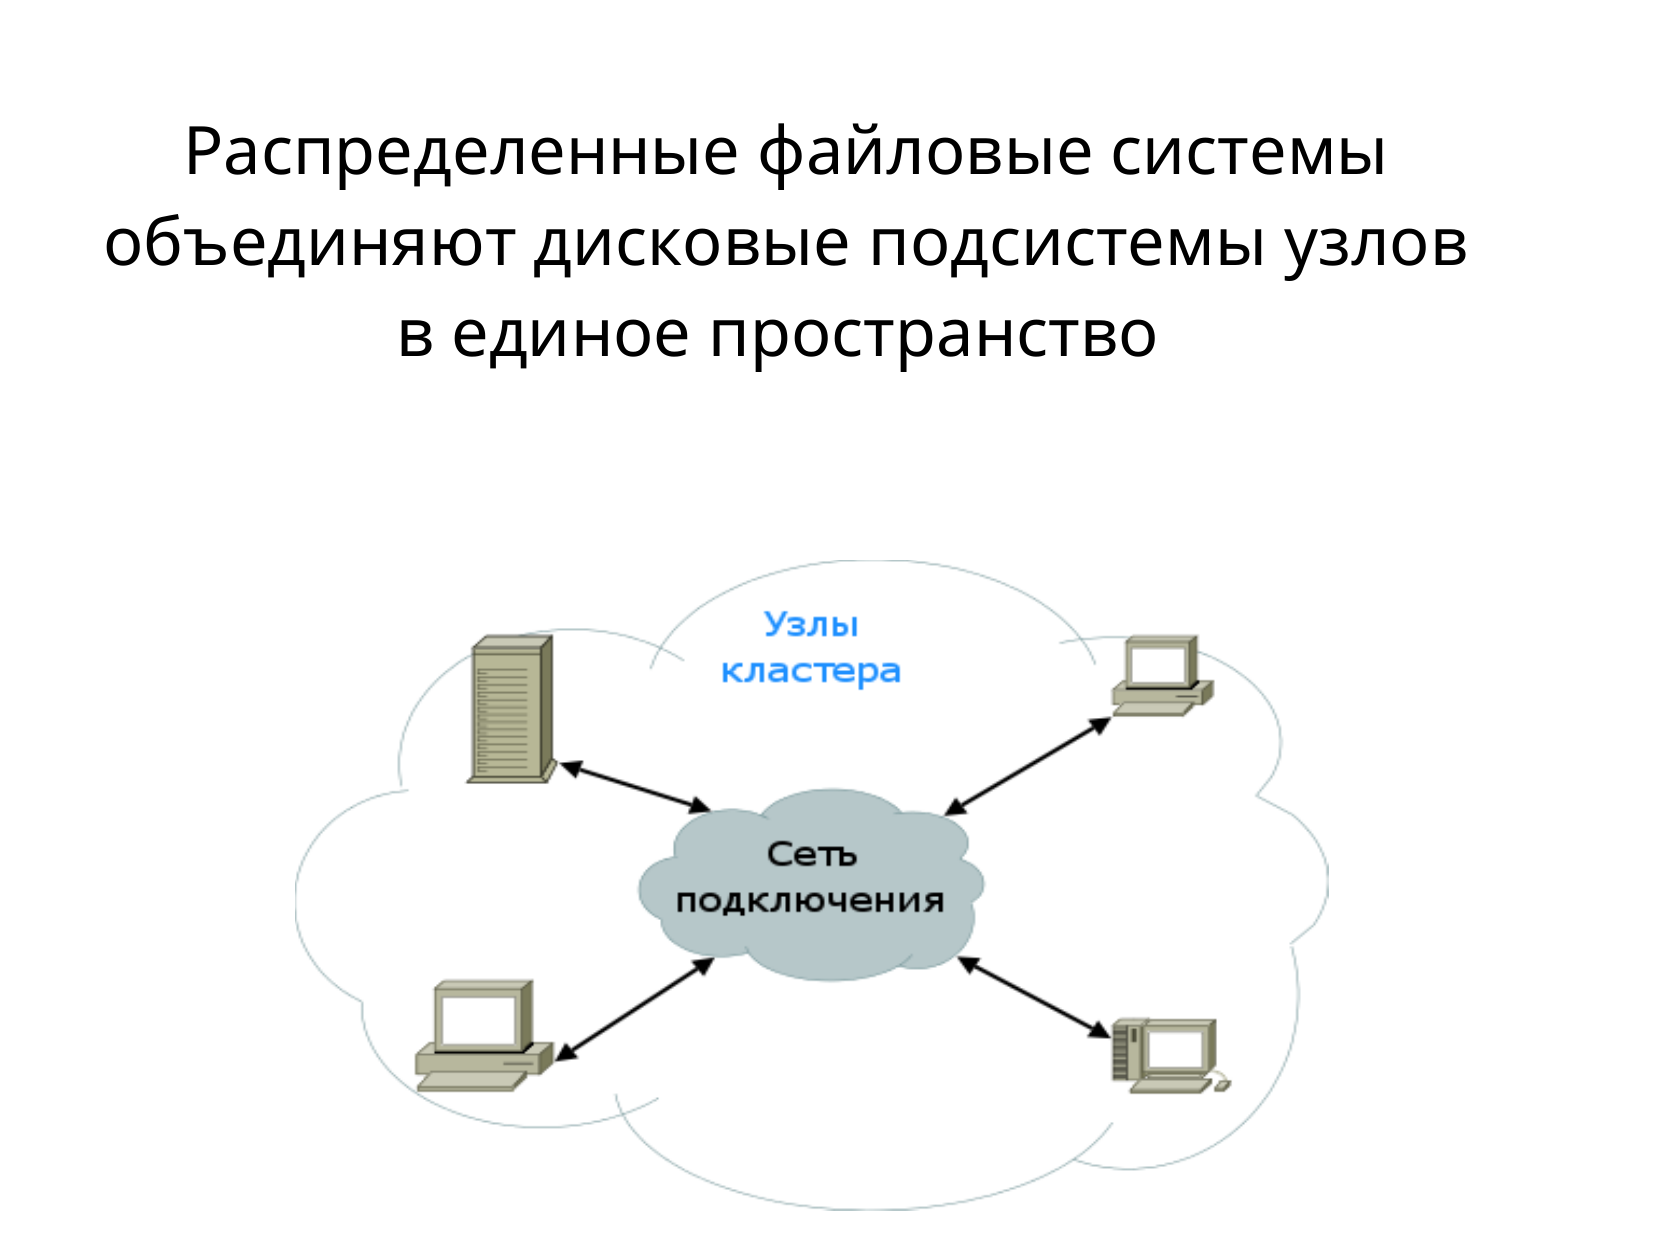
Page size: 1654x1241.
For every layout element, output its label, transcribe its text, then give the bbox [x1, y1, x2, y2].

text_box Распределенные файловые системы объединяют дисковые подсистемы узлов в единое пространство [88, 96, 1565, 355]
title Кластерные файловые системы [82, 49, 1571, 257]
picture [295, 560, 1329, 1211]
